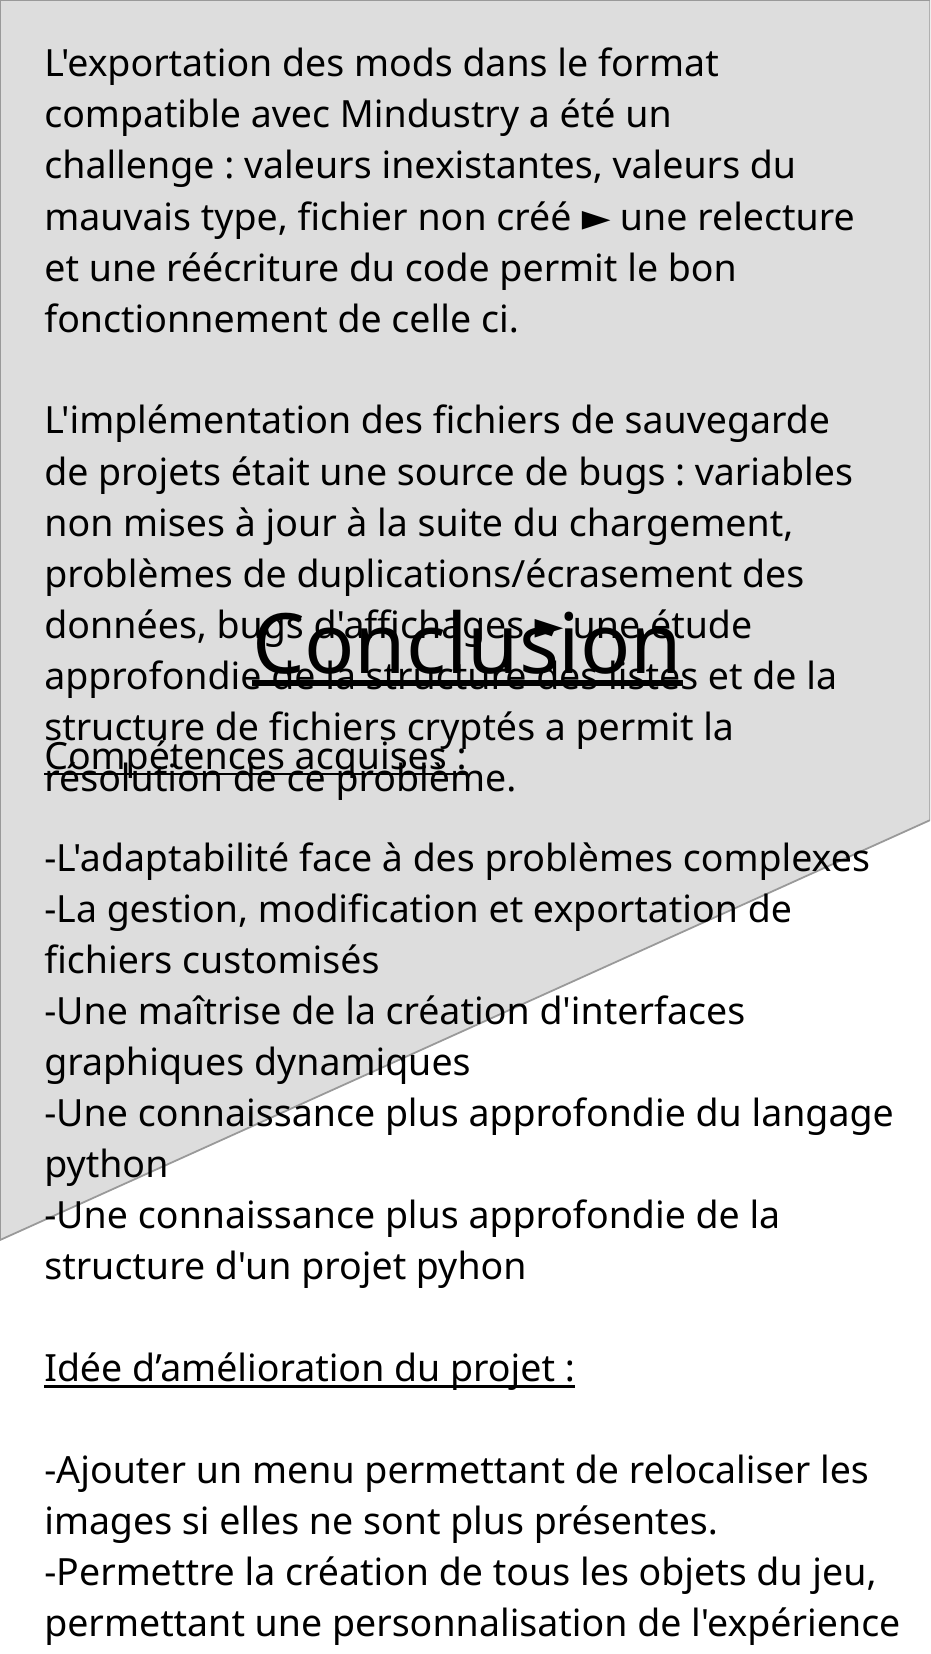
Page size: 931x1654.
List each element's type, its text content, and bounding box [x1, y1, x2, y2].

text_box Compétences acquises : -L'adaptabilité face à des problèmes complexes -La gestion, modification et exportation de fichiers customisés -Une maîtrise de la création d'interfaces graphiques dynamiques -Une connaissance plus approfondie du langage python -Une connaissance plus approfondie de la structure d'un projet pyhon Idée d’amélioration du projet : -Ajouter un menu permettant de relocaliser les images si elles ne sont plus présentes. -Permettre la création de tous les objets du jeu, permettant une personnalisation de l'expérience de jeu bien plus vaste. [29, 722, 919, 1506]
text_box L'exportation des mods dans le format compatible avec Mindustry a été un challenge : valeurs inexistantes, valeurs du mauvais type, fichier non créé ► une relecture et une réécriture du code permit le bon fonctionnement de celle ci. L'implémentation des fichiers de sauvegarde de projets était une source de bugs : variables non mises à jour à la suite du chargement, problèmes de duplications/écrasement des données, bugs d'affichages ► une étude approfondie de la structure des listes et de la structure de fichiers cryptés a permit la résolution de ce problème. [29, 29, 886, 722]
title Conclusion [48, 590, 886, 694]
